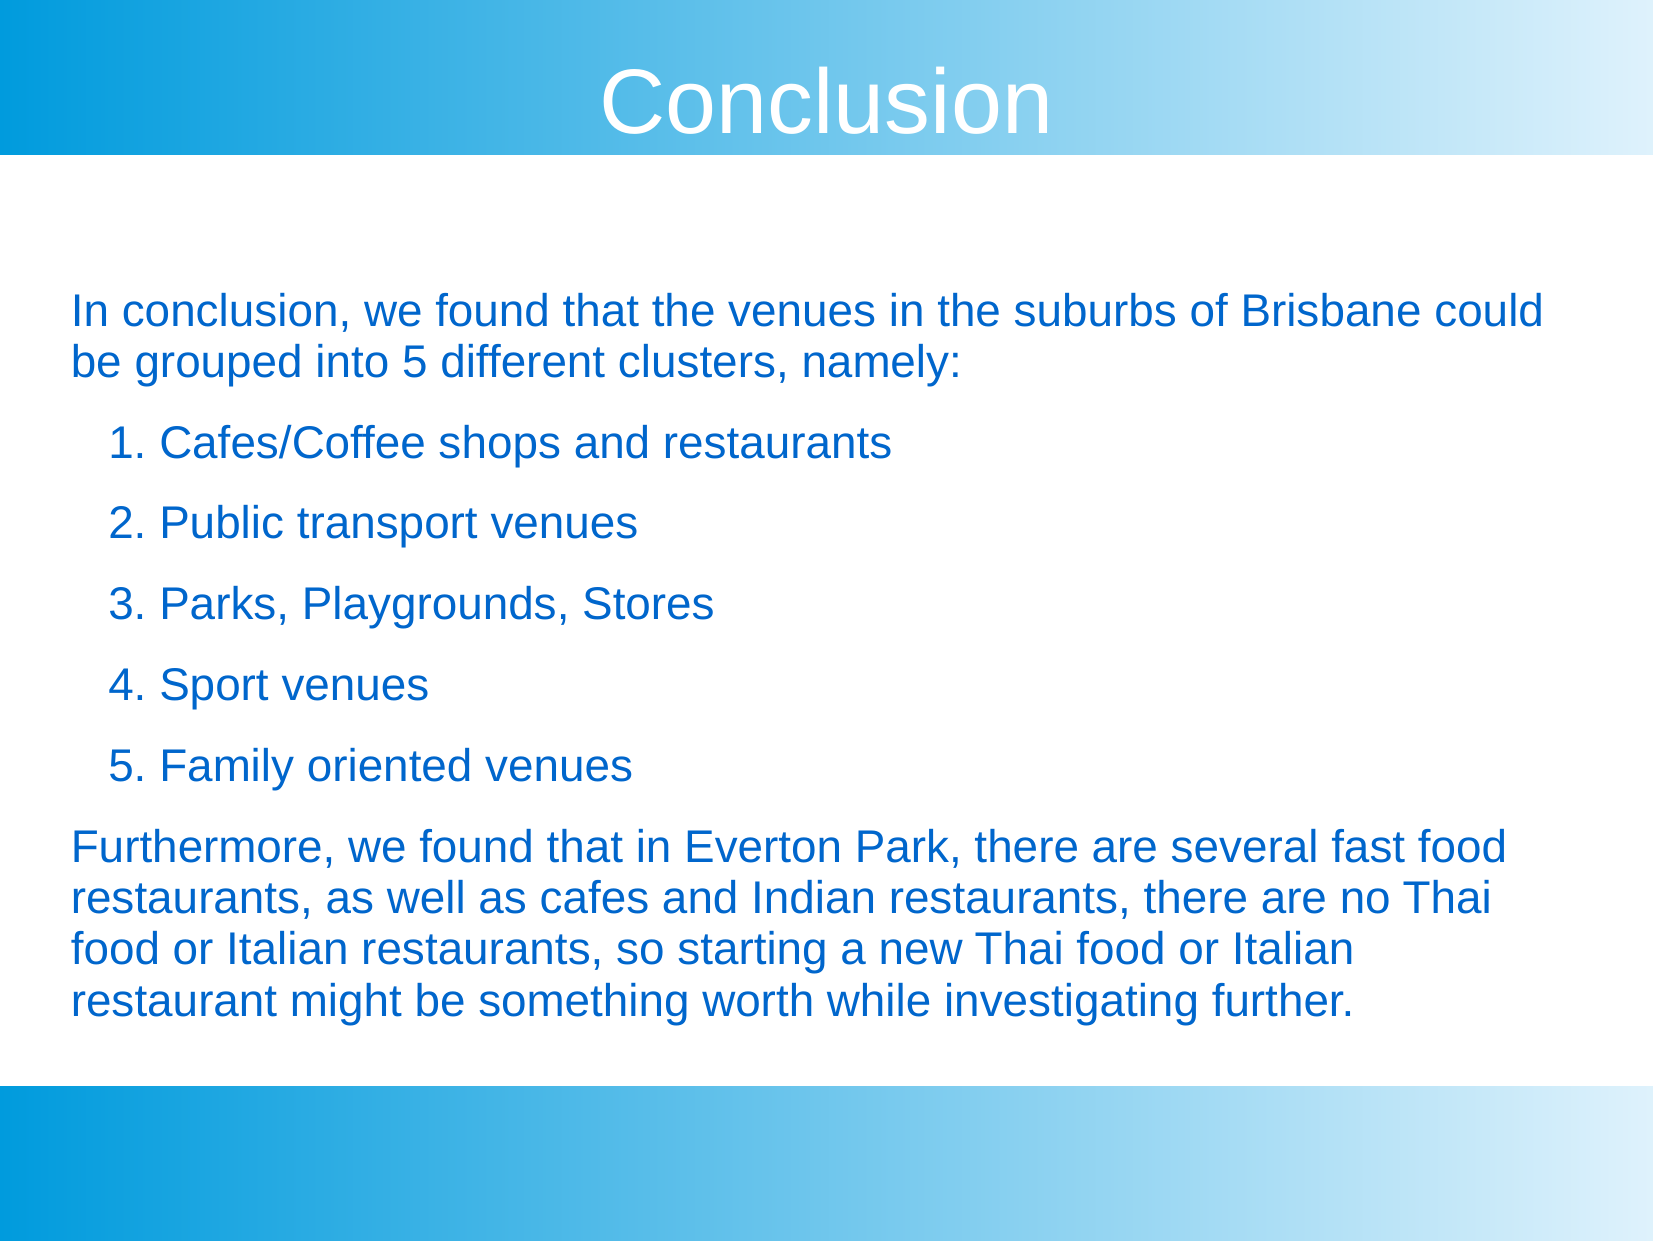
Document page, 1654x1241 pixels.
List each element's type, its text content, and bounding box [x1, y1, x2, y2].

title Conclusion [82, 49, 1571, 155]
list In conclusion, we found that the venues in the suburbs of Brisbane could be grouped into 5 different clusters, namely: 1. Cafes/Coffee shops and restaurants 2. Public transport venues 3. Parks, Playgrounds, Stores 4. Sport venues 5. Family oriented venues Furthermore, we found that in Everton Park, there are several fast food restaurants, as well as cafes and Indian restaurants, there are no Thai food or Italian restaurants, so starting a new Thai food or Italian restaurant might be something worth while investigating further. [70, 284, 1559, 1004]
